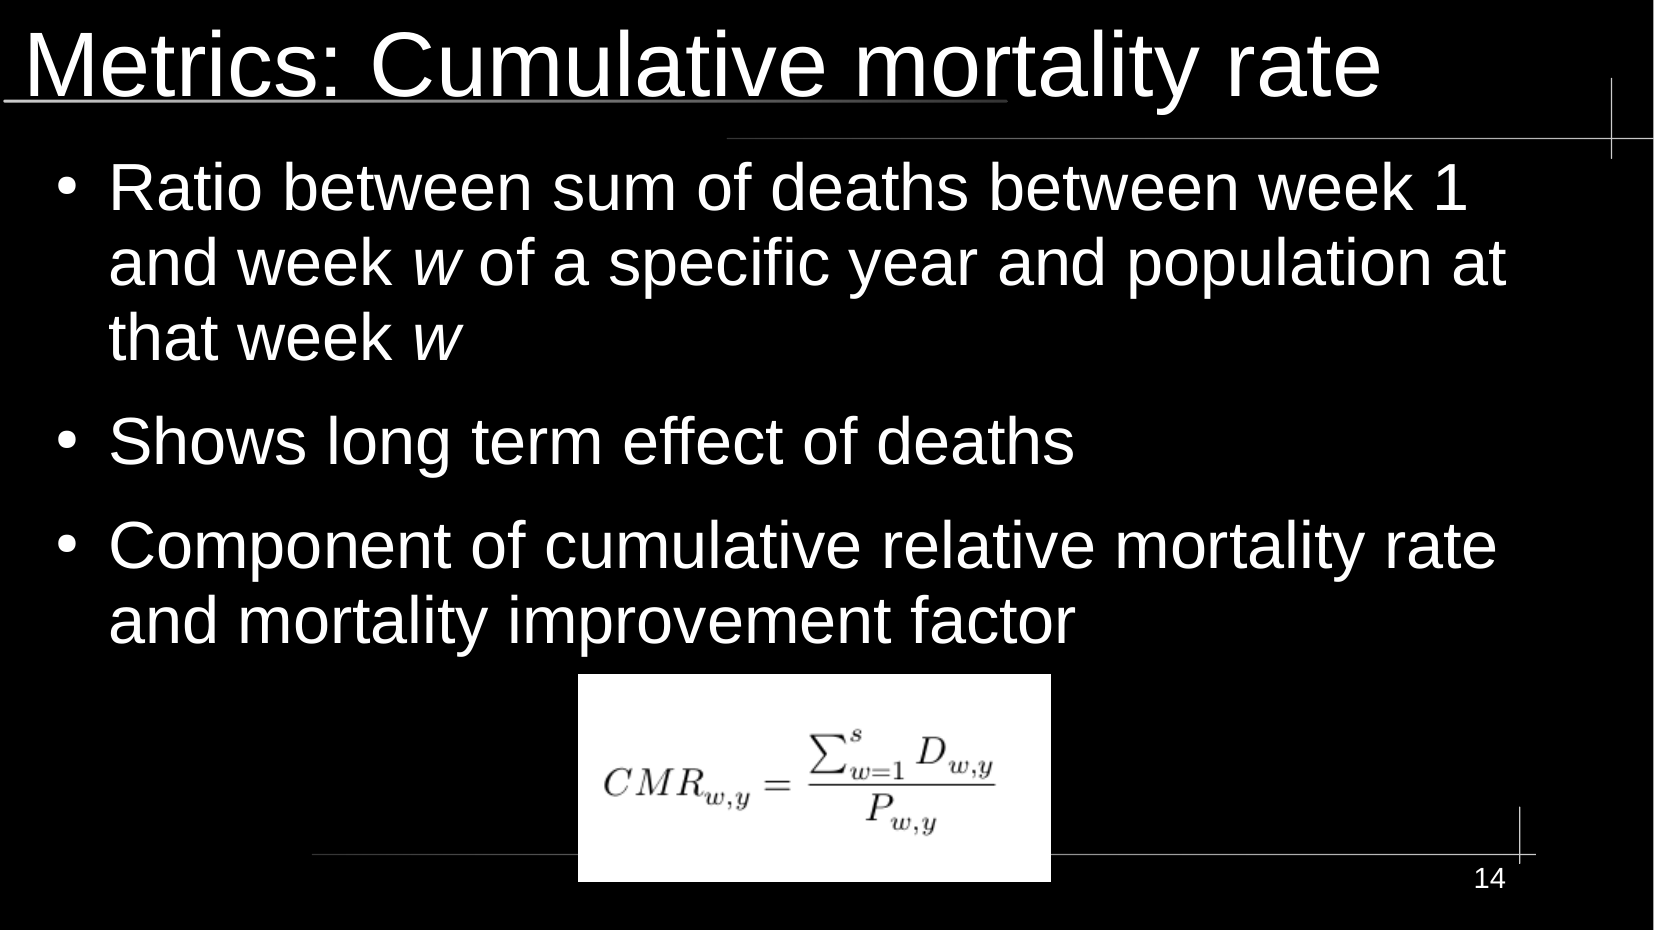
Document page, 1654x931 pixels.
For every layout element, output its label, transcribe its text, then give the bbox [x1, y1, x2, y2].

title Metrics: Cumulative mortality rate [23, 11, 1589, 119]
picture [578, 674, 1051, 882]
list Ratio between sum of deaths between week 1 and week w of a specific year and population at that week w Shows long term effect of deaths Component of cumulative relative mortality rate and mortality improvement factor [37, 150, 1526, 690]
